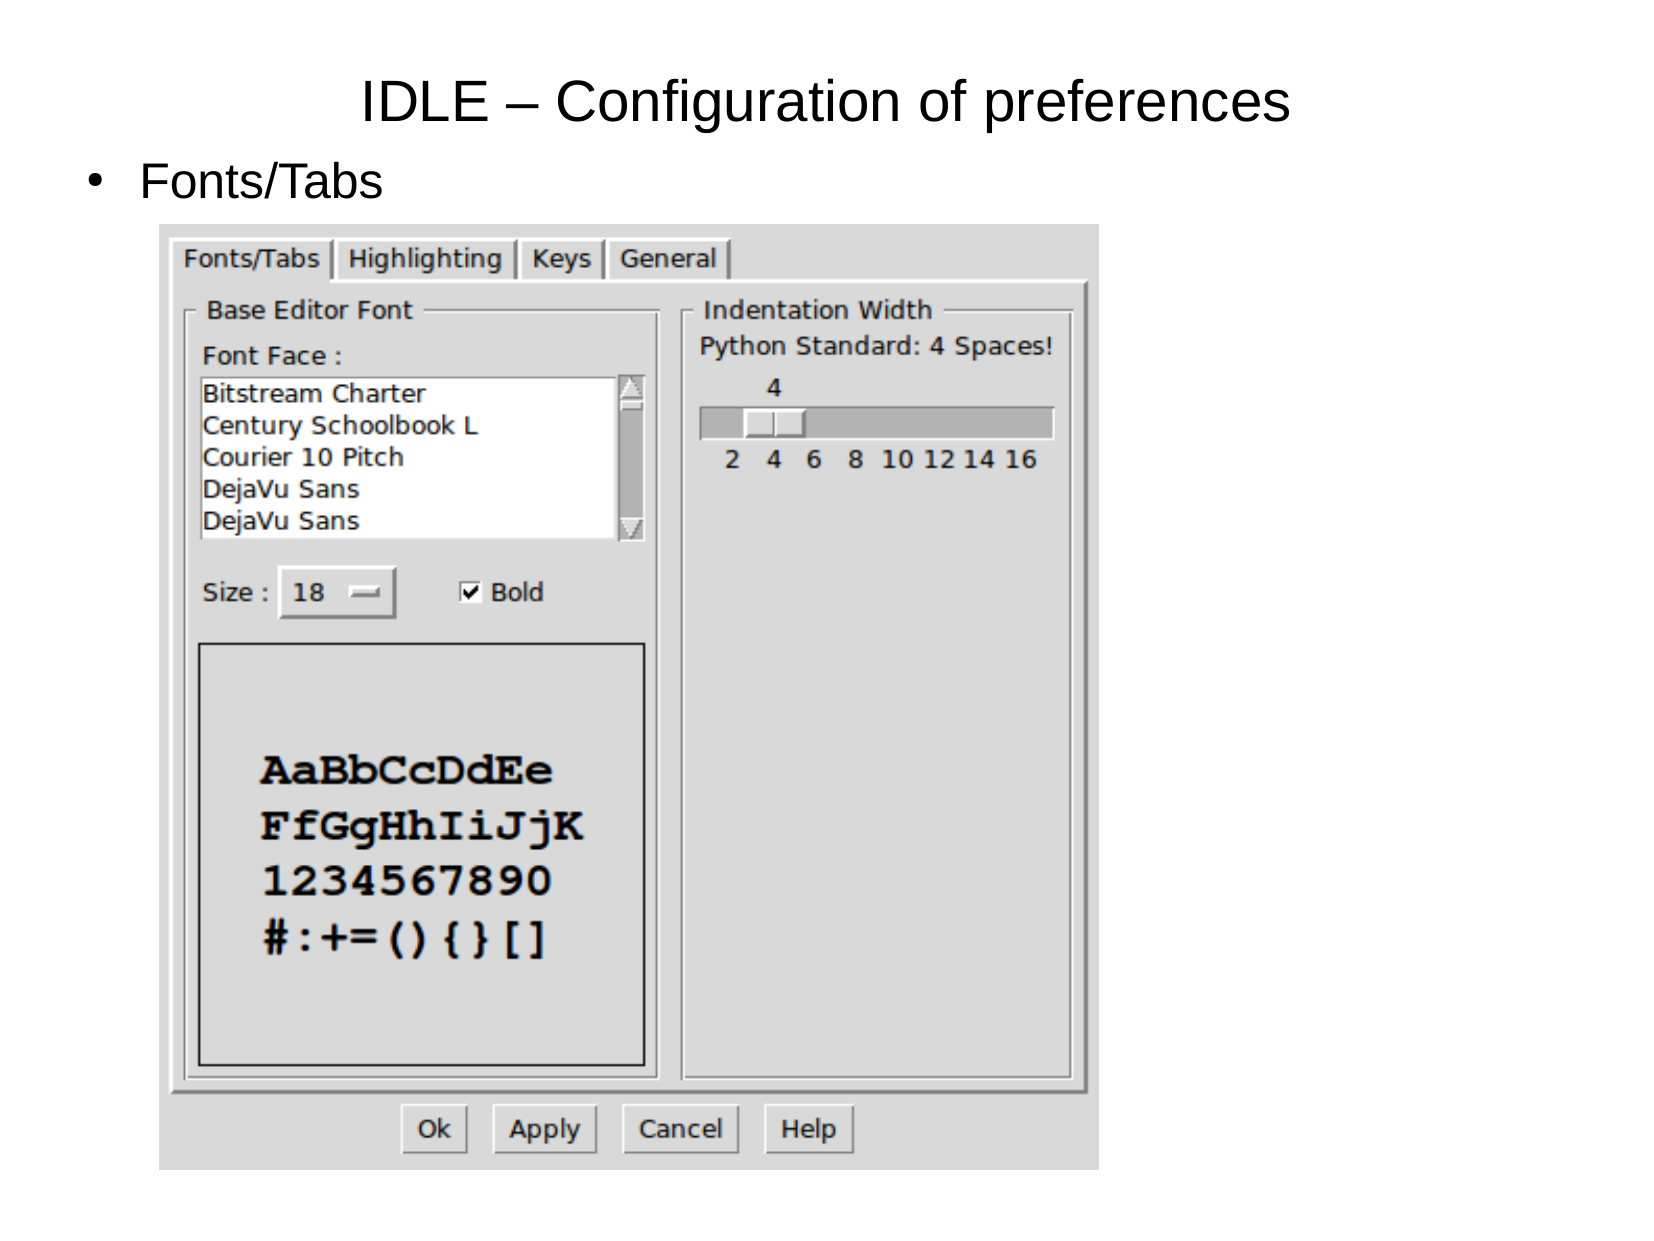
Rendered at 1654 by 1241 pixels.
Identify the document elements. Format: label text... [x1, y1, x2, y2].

picture [159, 224, 1099, 1170]
title IDLE – Configuration of preferences [82, 49, 1571, 154]
list Fonts/Tabs [68, 153, 1524, 873]
